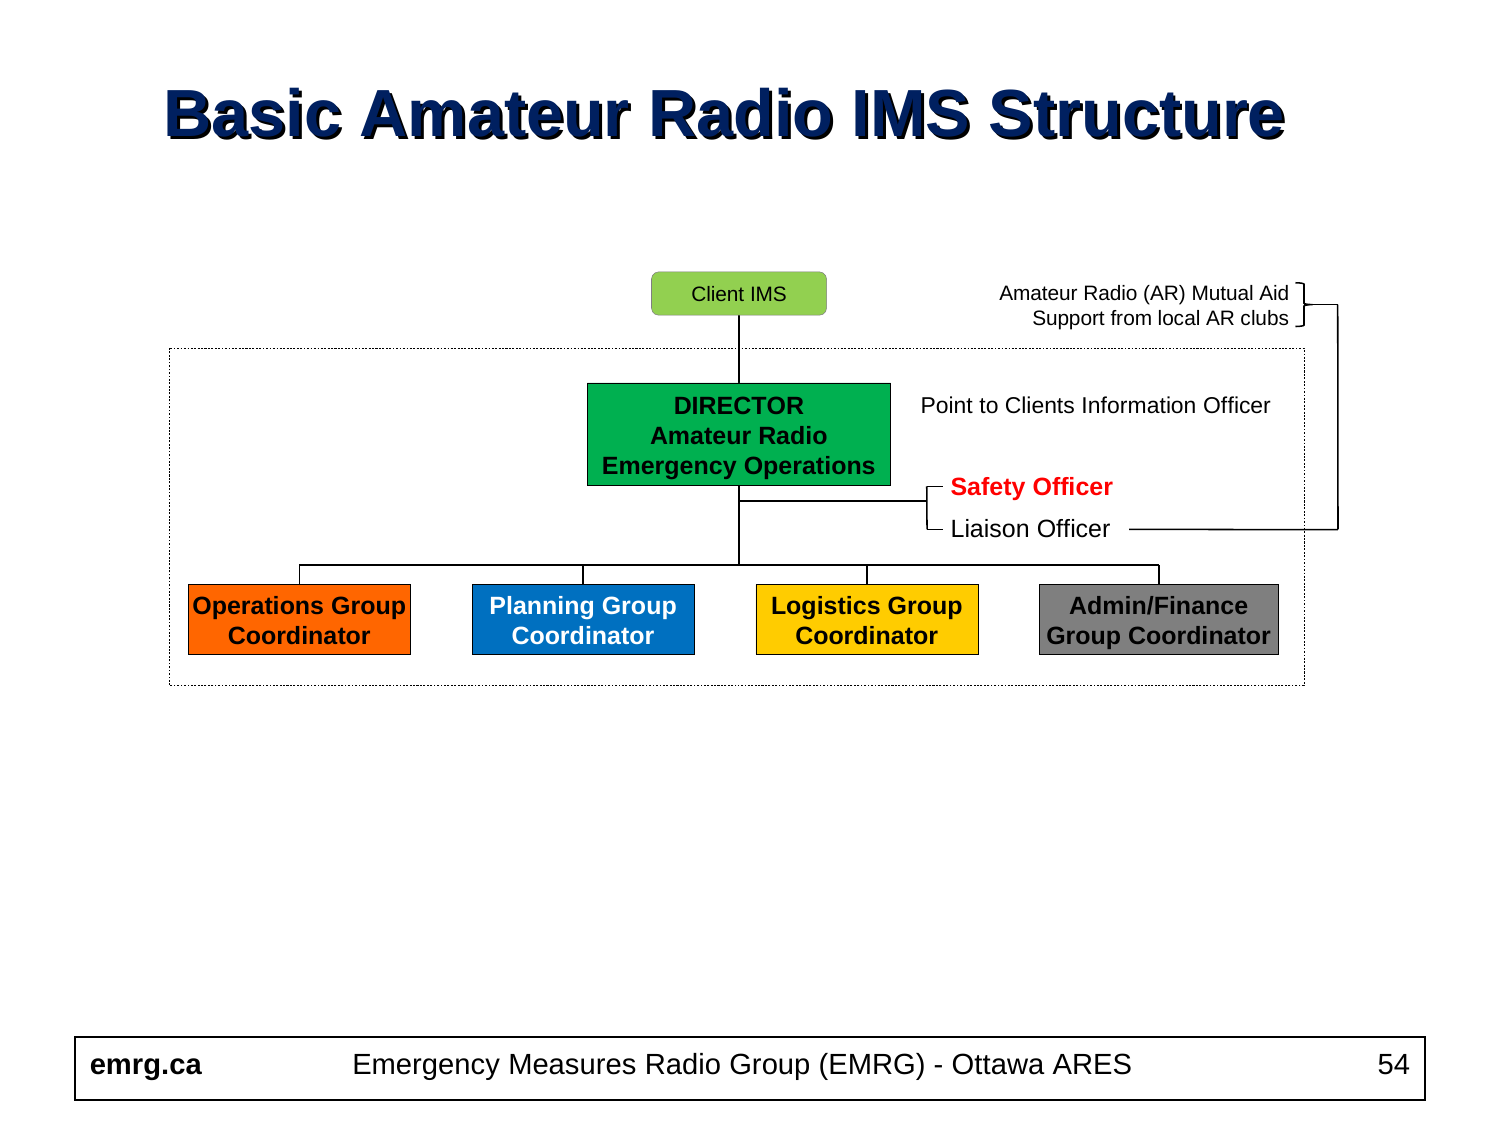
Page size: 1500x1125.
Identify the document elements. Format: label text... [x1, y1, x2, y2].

text_box Logistics Group Coordinator [755, 584, 978, 655]
text_box Admin/Finance Group Coordinator [1039, 584, 1279, 655]
text_box Emergency Measures Radio Group (EMRG) - Ottawa ARES [247, 1037, 1238, 1103]
text_box Operations Group Coordinator [188, 584, 411, 655]
text_box Amateur Radio (AR) Mutual Aid Support from local AR clubs [980, 271, 1304, 338]
text_box Planning Group Coordinator [472, 584, 695, 655]
text_box DIRECTOR Amateur Radio Emergency Operations [587, 382, 891, 486]
text_box Safety Officer Liaison Officer [935, 462, 1129, 551]
text_box Client IMS [651, 271, 827, 316]
text_box <number> [1246, 1037, 1426, 1103]
text_box Point to Clients Information Officer [905, 382, 1287, 426]
text_box Basic Amateur Radio IMS Structure [81, 62, 1369, 158]
